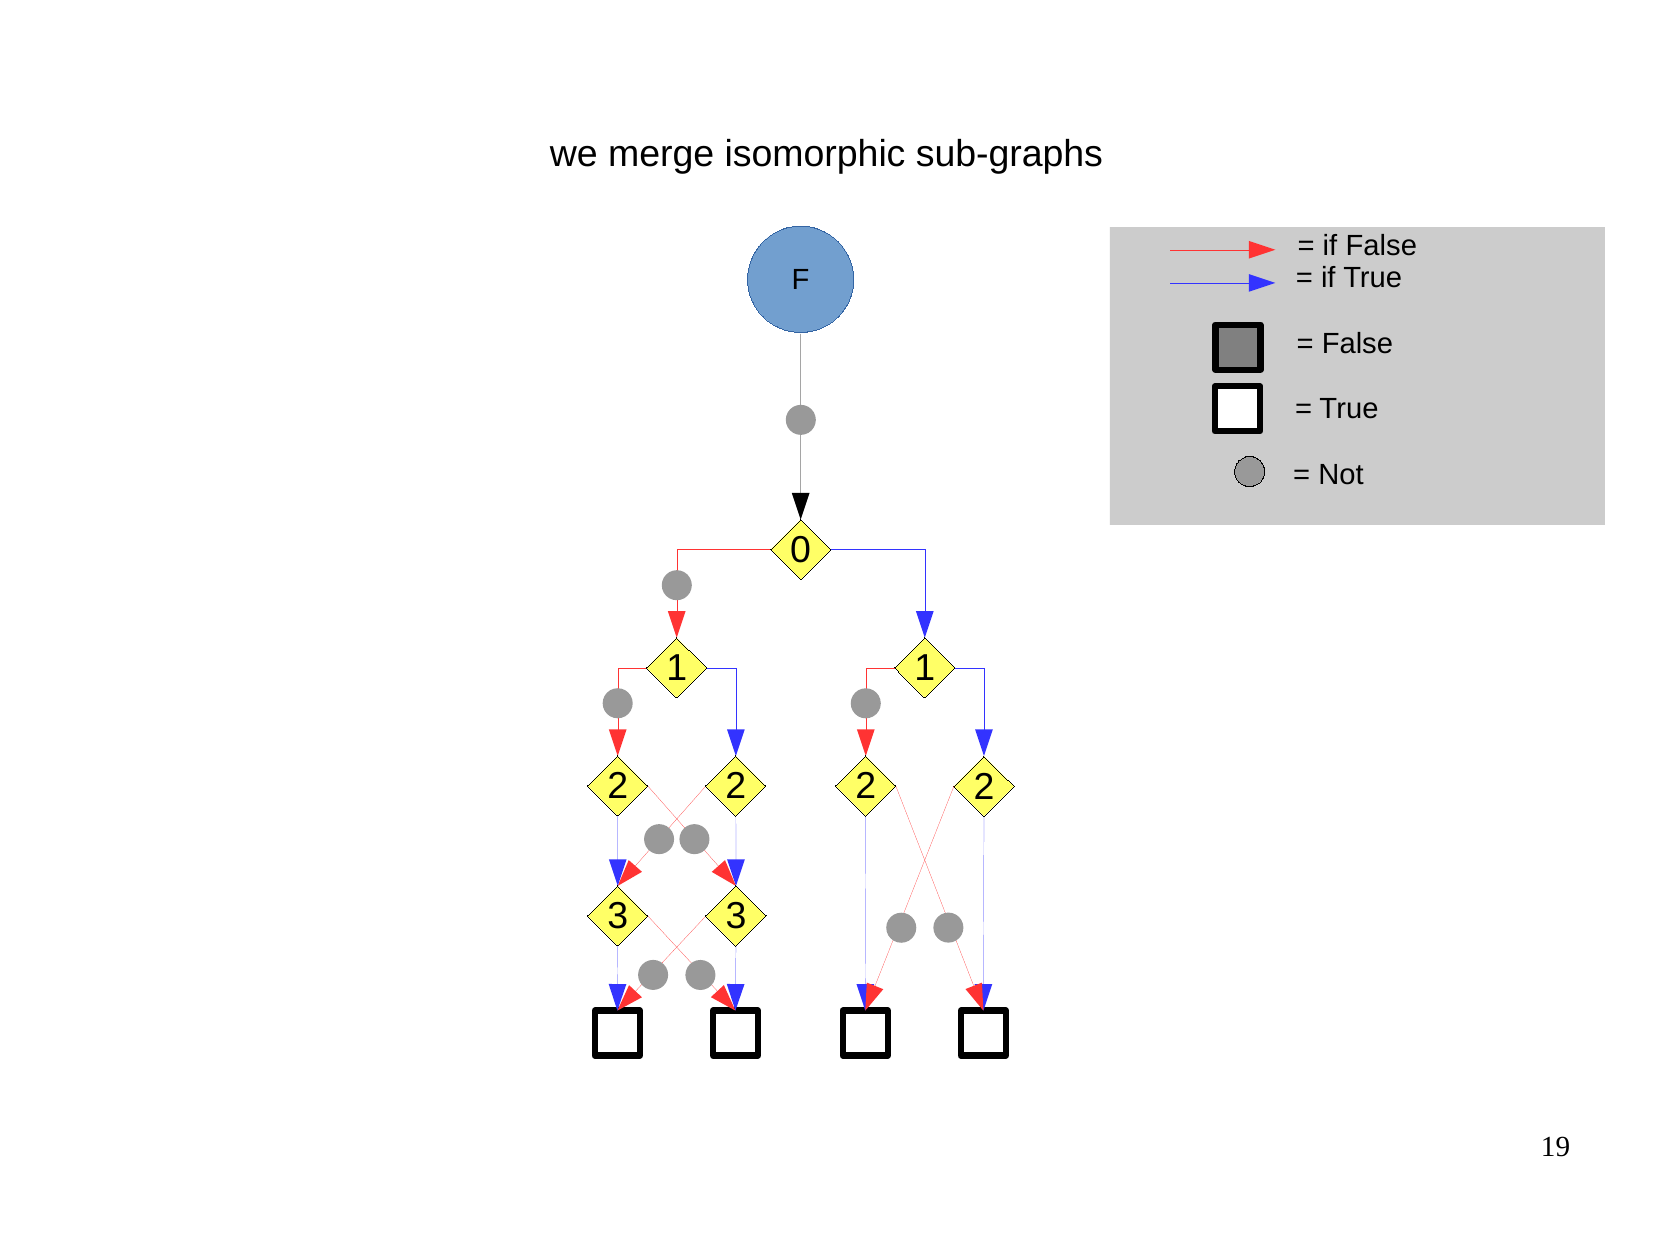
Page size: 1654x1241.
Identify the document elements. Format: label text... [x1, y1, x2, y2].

text_box 1 [894, 637, 955, 698]
text_box [850, 688, 881, 719]
text_box [661, 570, 692, 601]
text_box [960, 1010, 1006, 1056]
text_box [785, 404, 816, 435]
text_box 2 [954, 756, 1015, 817]
text_box F [747, 226, 854, 333]
text_box [842, 1010, 888, 1056]
text_box [933, 912, 964, 943]
text_box [638, 959, 669, 990]
text_box 2 [587, 755, 648, 816]
text_box 3 [705, 885, 767, 947]
text_box [679, 824, 710, 855]
text_box [685, 959, 716, 991]
text_box 3 [587, 885, 648, 946]
text_box = if False = if True = False = True = Not [1109, 227, 1605, 525]
text_box [644, 824, 675, 855]
text_box [1215, 386, 1261, 432]
text_box [1234, 456, 1265, 487]
title we merge isomorphic sub-graphs [82, 49, 1571, 257]
text_box [886, 912, 917, 943]
text_box 0 [770, 519, 831, 580]
text_box [712, 1010, 758, 1056]
text_box 2 [835, 755, 896, 817]
text_box [602, 688, 633, 719]
text_box [1215, 324, 1261, 370]
text_box [594, 1010, 640, 1056]
text_box 1 [646, 637, 707, 698]
text_box 2 [705, 755, 766, 817]
